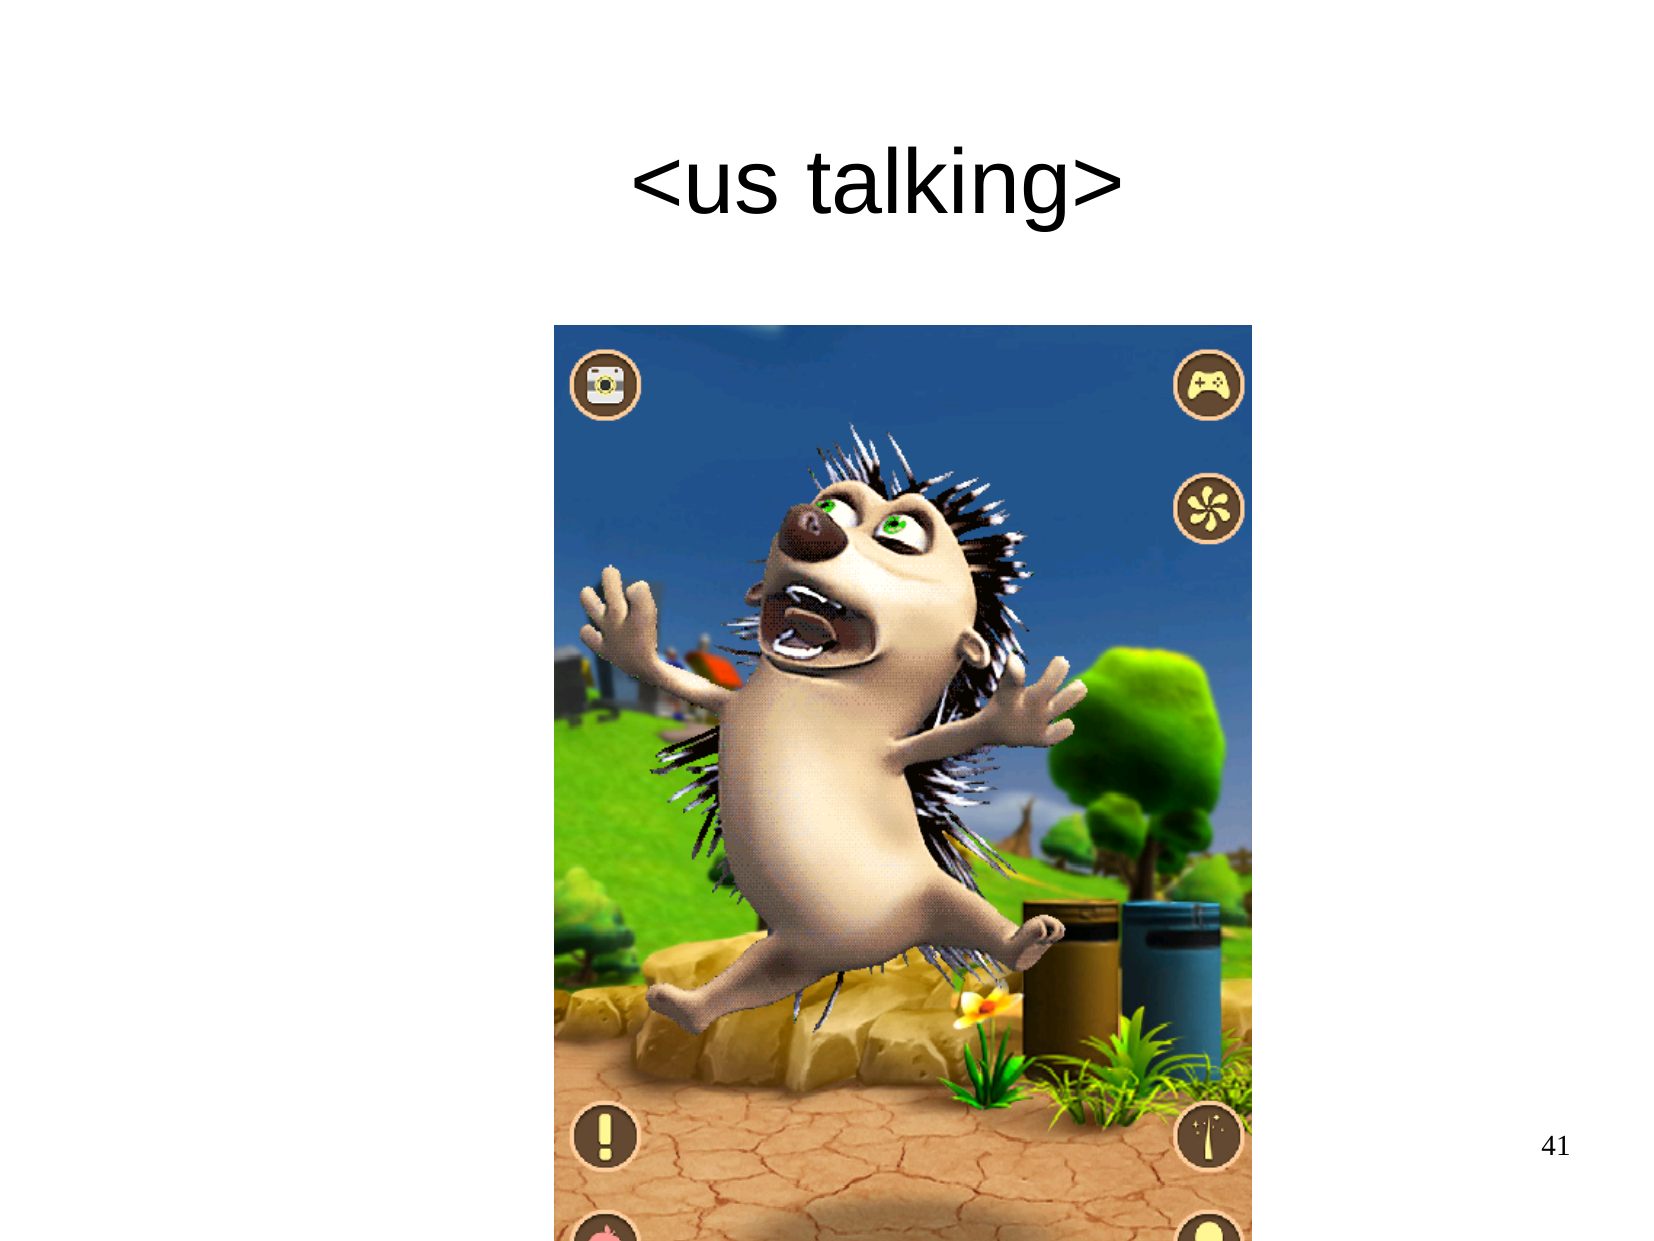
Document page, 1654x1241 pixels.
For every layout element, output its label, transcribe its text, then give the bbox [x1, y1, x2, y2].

picture [554, 325, 1252, 1241]
title <us talking> [82, 78, 1571, 286]
